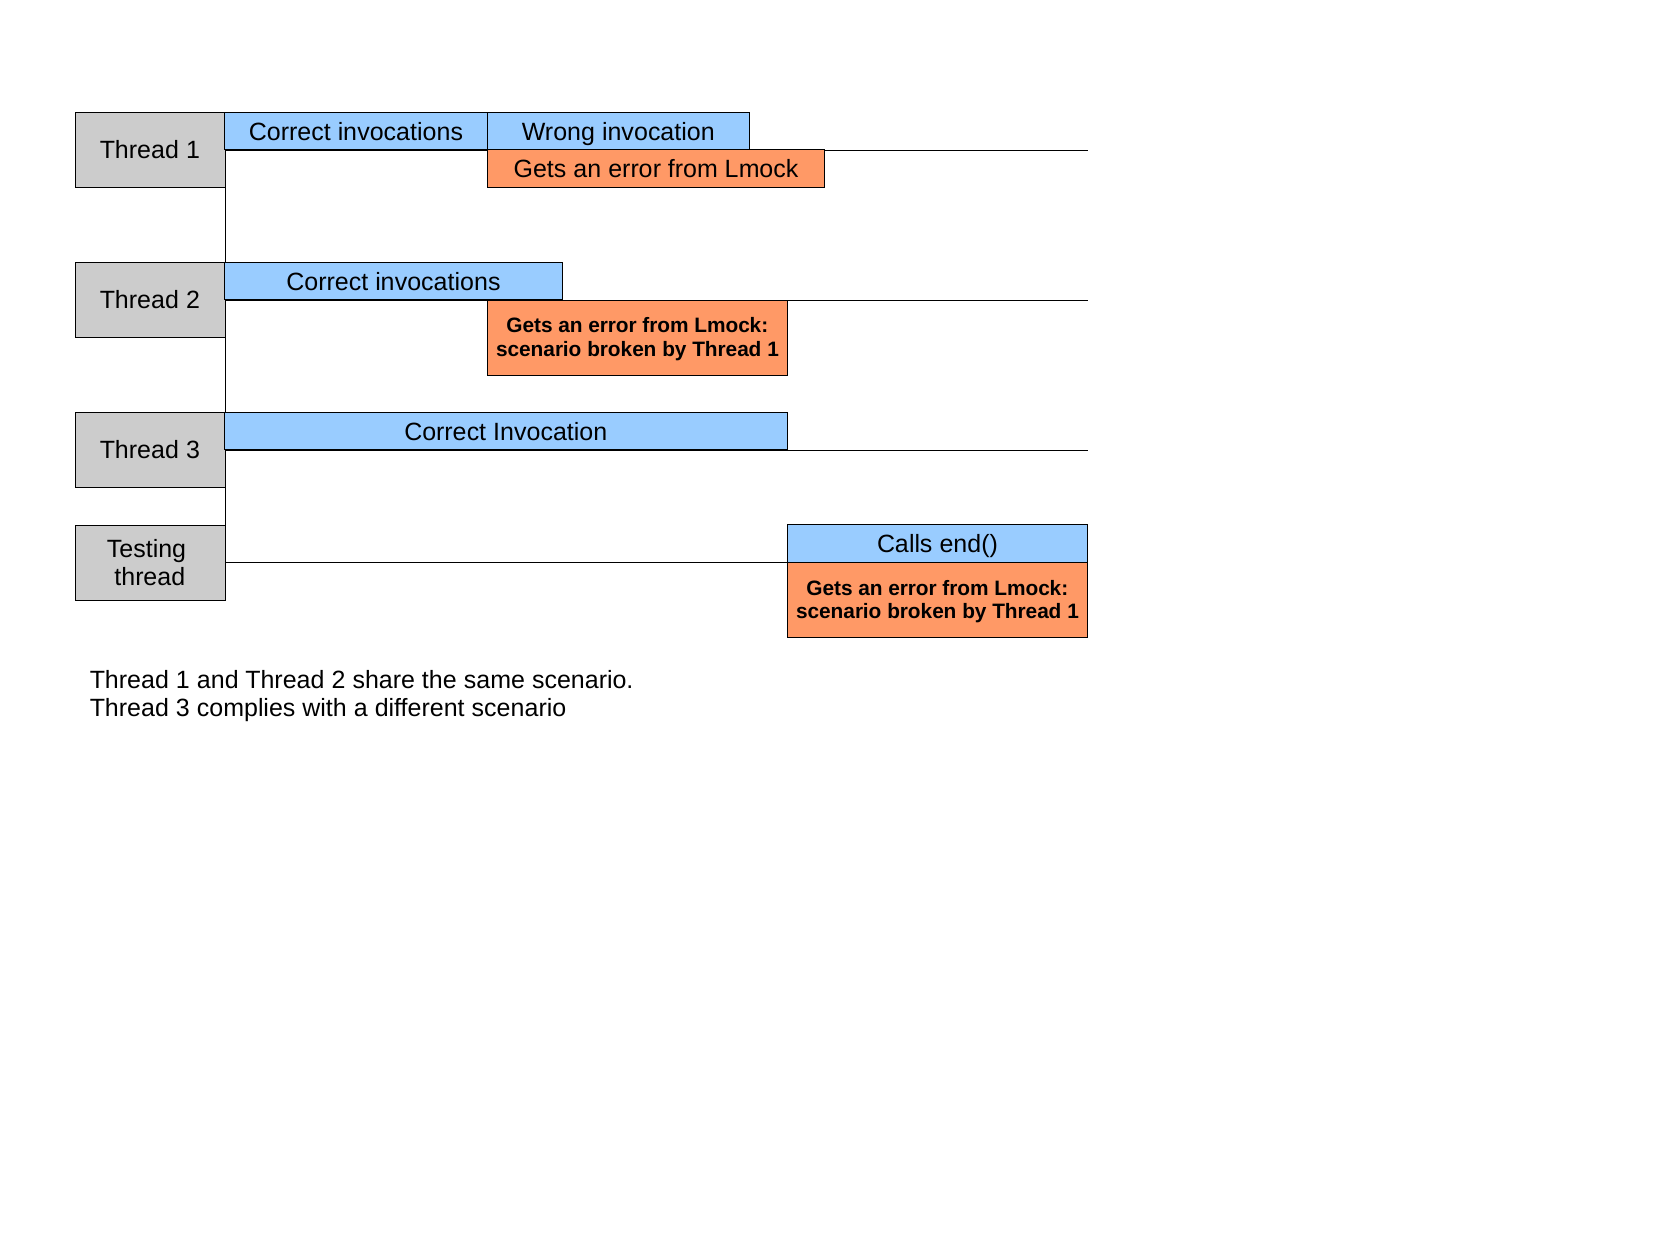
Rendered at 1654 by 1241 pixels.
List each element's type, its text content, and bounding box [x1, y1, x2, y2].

text_box Calls end() [787, 524, 1088, 562]
text_box Thread 2 [75, 262, 226, 338]
text_box Thread 1 and Thread 2 share the same scenario. Thread 3 complies with a different scenario [74, 637, 713, 750]
text_box Gets an error from Lmock [487, 149, 825, 188]
text_box Correct invocations [224, 112, 487, 150]
text_box Wrong invocation [487, 112, 750, 149]
text_box Gets an error from Lmock: scenario broken by Thread 1 [787, 562, 1088, 638]
text_box Correct invocations [224, 262, 563, 300]
text_box Gets an error from Lmock: scenario broken by Thread 1 [487, 300, 788, 376]
text_box Thread 1 [75, 112, 226, 188]
text_box Correct Invocation [224, 412, 788, 450]
text_box Thread 3 [75, 412, 226, 488]
text_box Testing thread [75, 525, 226, 601]
